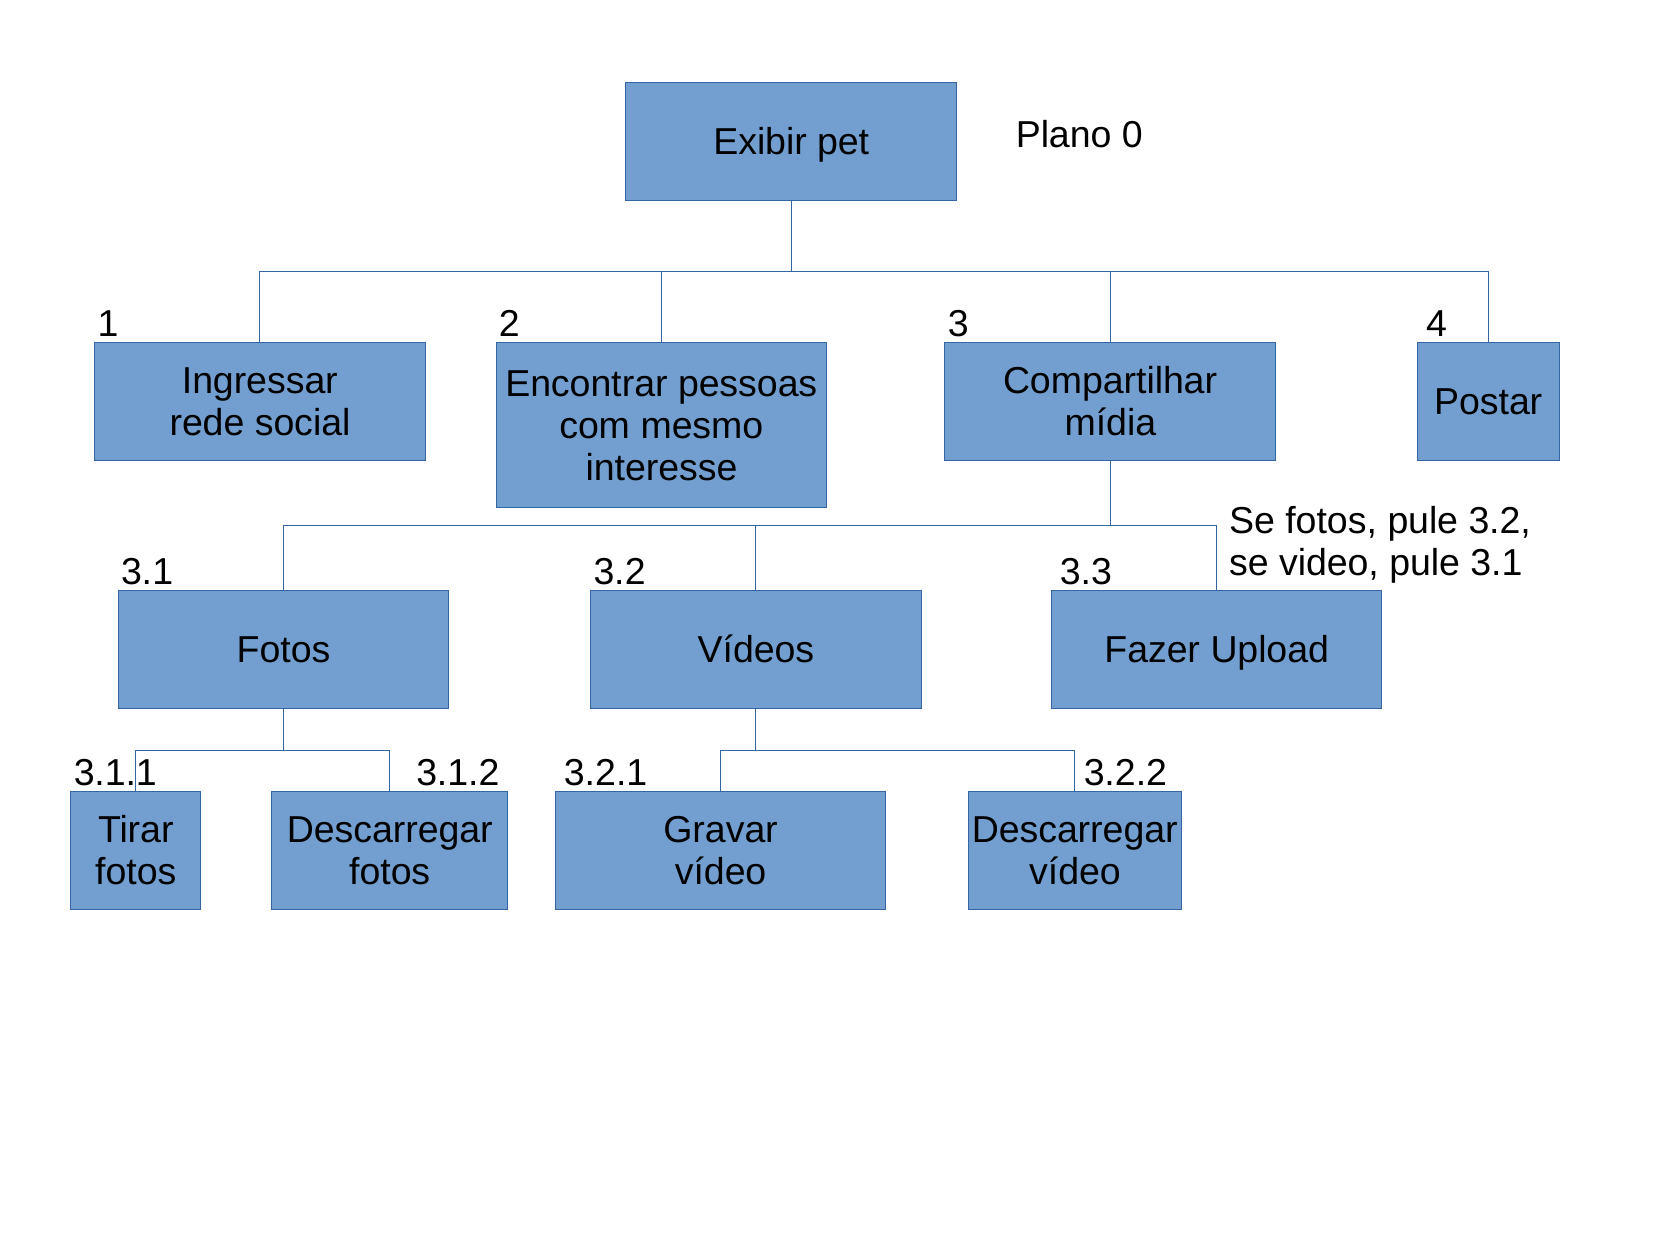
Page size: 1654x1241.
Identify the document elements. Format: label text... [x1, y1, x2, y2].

text_box 3 [933, 295, 984, 353]
text_box Fazer Upload [1051, 590, 1382, 709]
text_box 3.3 [1045, 543, 1127, 601]
text_box 4 [1411, 295, 1462, 353]
text_box Vídeos [590, 590, 922, 709]
text_box Descarregar vídeo [968, 791, 1182, 910]
text_box 3.1.1 [59, 744, 172, 801]
text_box 2 [484, 295, 535, 353]
text_box 3.2.2 [1068, 744, 1182, 801]
text_box Gravar vídeo [555, 791, 886, 910]
text_box Fotos [118, 590, 449, 709]
text_box 3.1 [106, 543, 188, 601]
text_box 3.2 [578, 543, 661, 601]
text_box Compartilhar mídia [944, 342, 1276, 461]
text_box 3.2.1 [549, 744, 663, 801]
text_box Se fotos, pule 3.2, se video, pule 3.1 [1214, 492, 1605, 634]
text_box Exibir pet [625, 82, 957, 201]
text_box Descarregar fotos [271, 791, 508, 910]
text_box 3.1.2 [401, 744, 585, 815]
text_box Tirar fotos [70, 791, 201, 910]
text_box Encontrar pessoas com mesmo interesse [496, 342, 827, 508]
text_box Plano 0 [1001, 106, 1158, 164]
text_box 1 [82, 295, 134, 353]
text_box Ingressar rede social [94, 342, 426, 461]
text_box Postar [1417, 342, 1560, 461]
